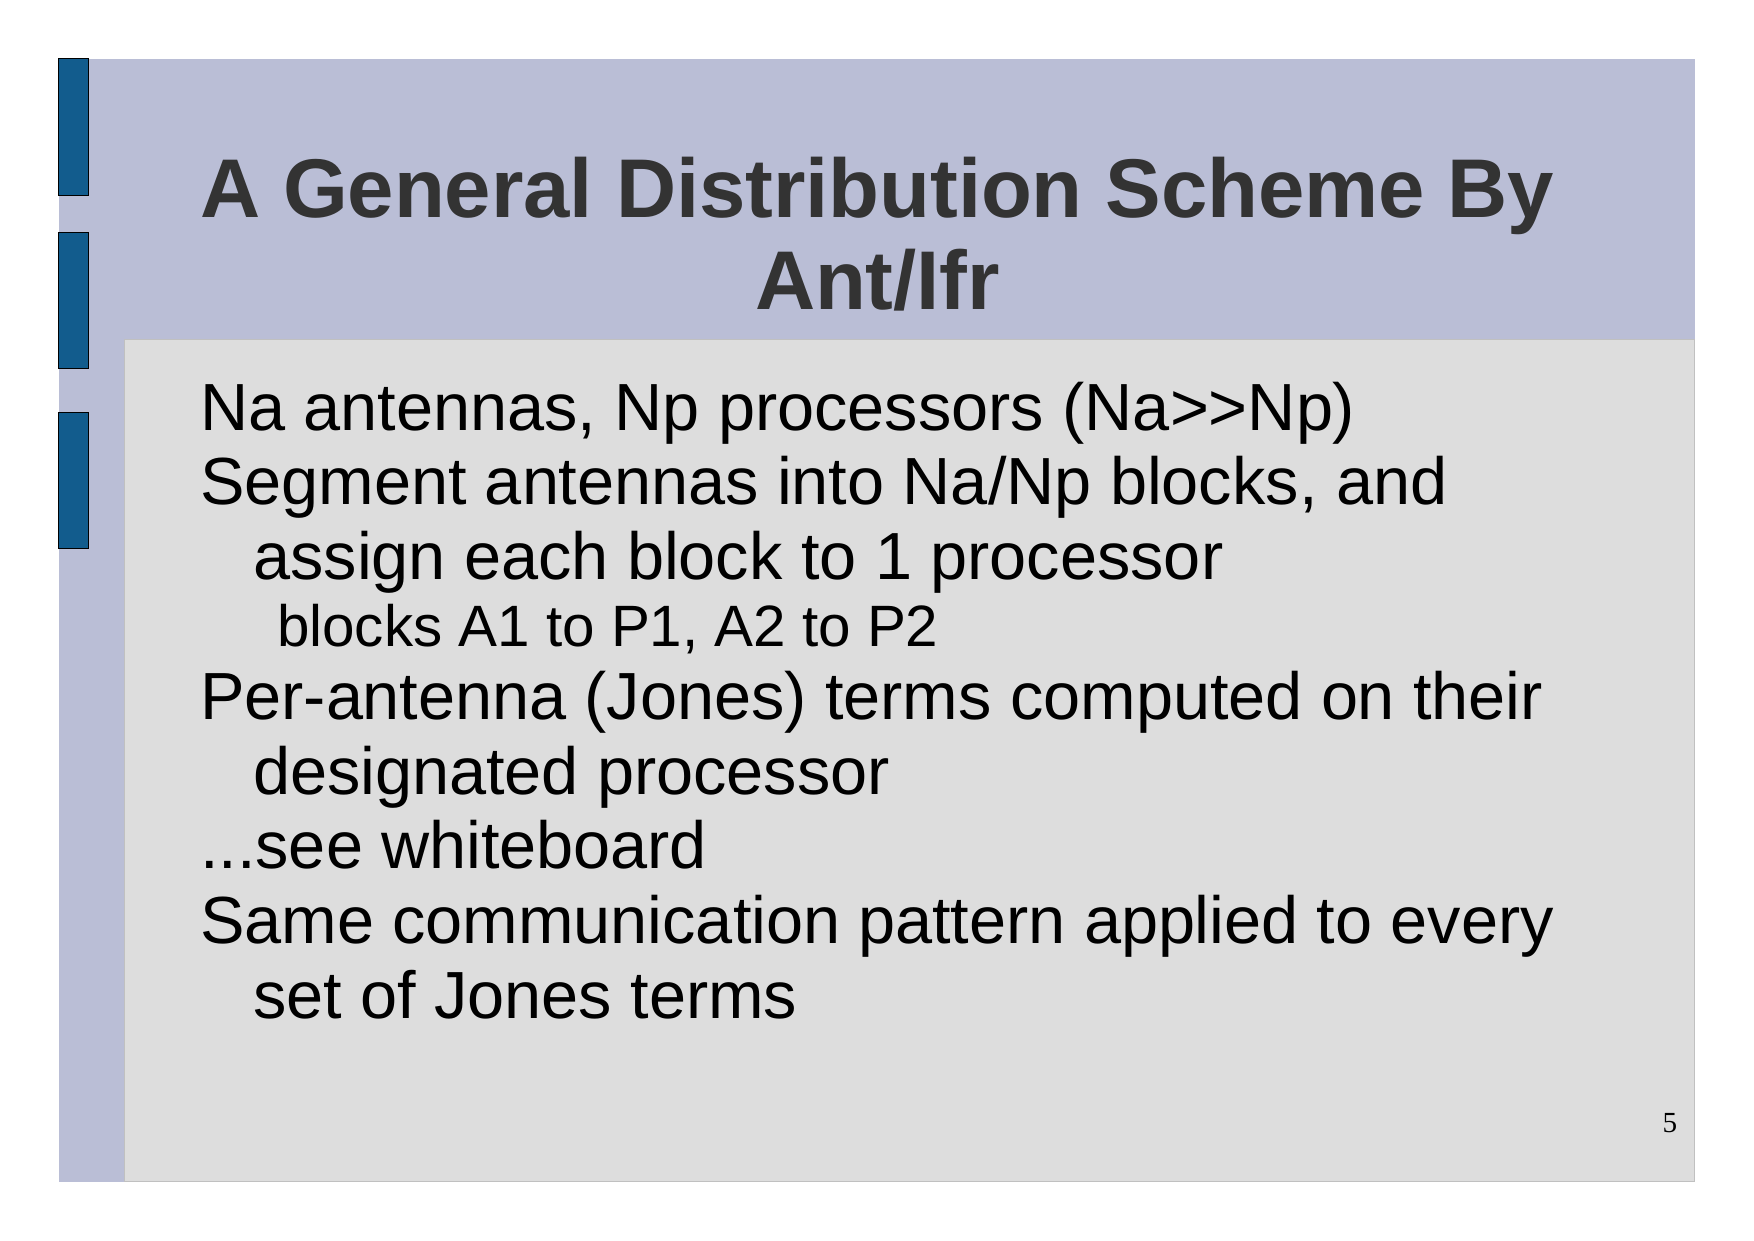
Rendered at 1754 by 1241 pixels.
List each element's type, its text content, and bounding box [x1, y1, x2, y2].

title A General Distribution Scheme By Ant/Ifr [178, 137, 1577, 332]
list Na antennas, Np processors (Na>>Np) Segment antennas into Na/Np blocks, and assign each block to 1 processor blocks A1 to P1, A2 to P2 Per-antenna (Jones) terms computed on their designated processor ...see whiteboard Same communication pattern applied to every set of Jones terms [182, 369, 1581, 1078]
